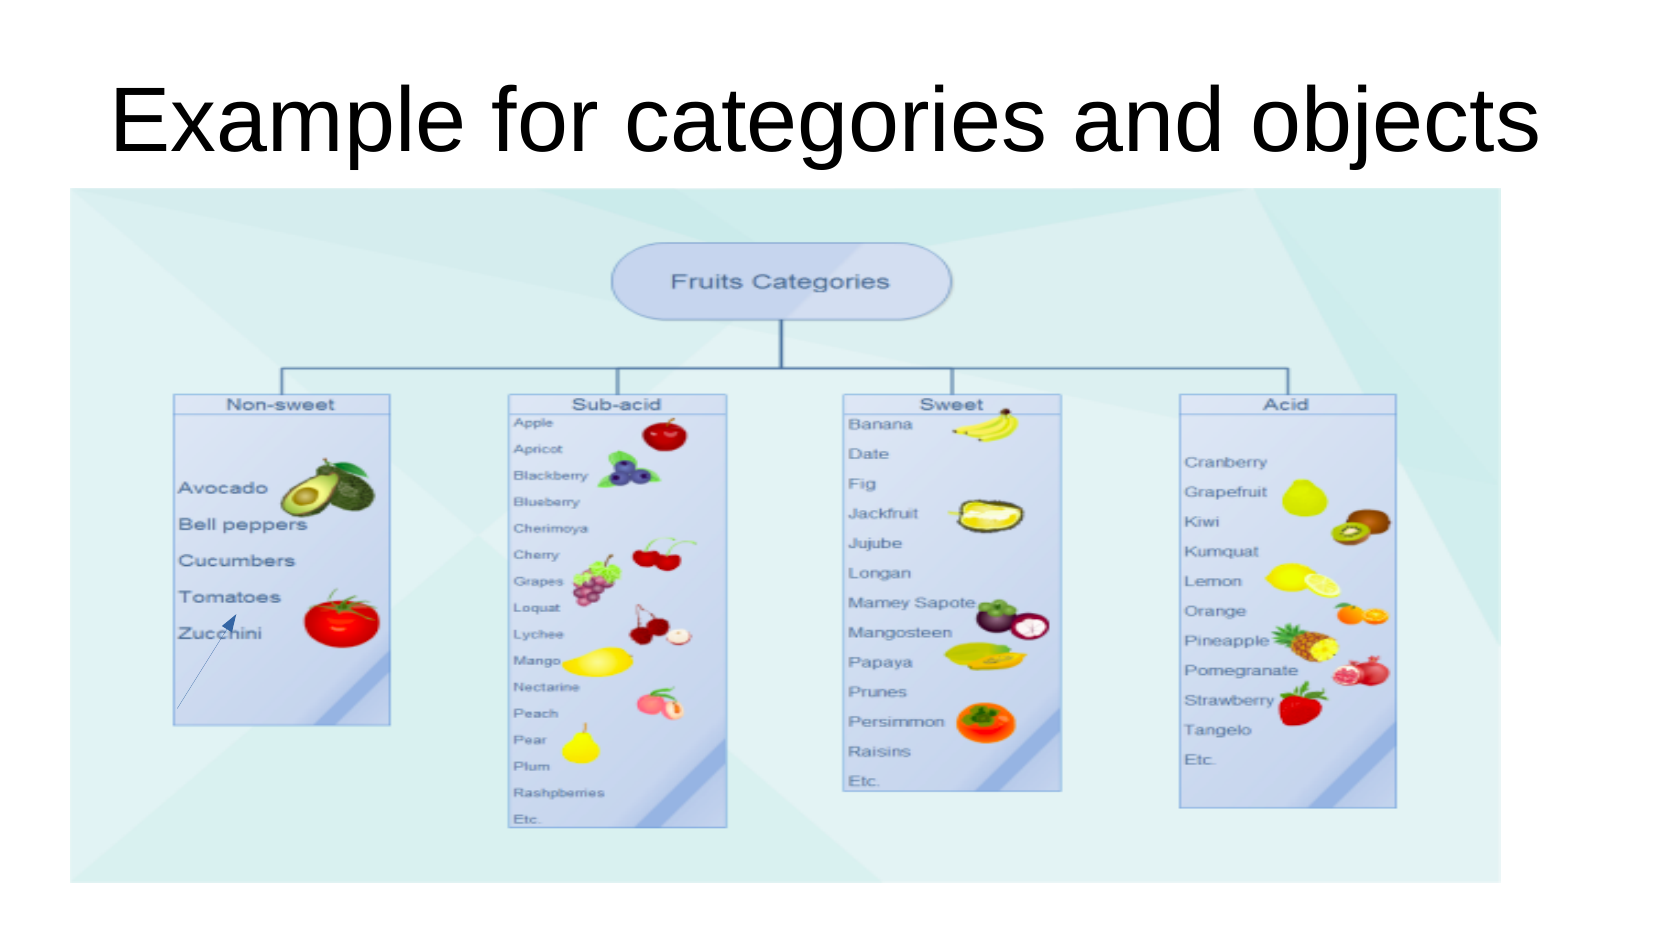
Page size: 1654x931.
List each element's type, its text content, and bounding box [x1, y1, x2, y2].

title Example for categories and objects [82, 37, 1571, 193]
picture [70, 188, 1501, 883]
